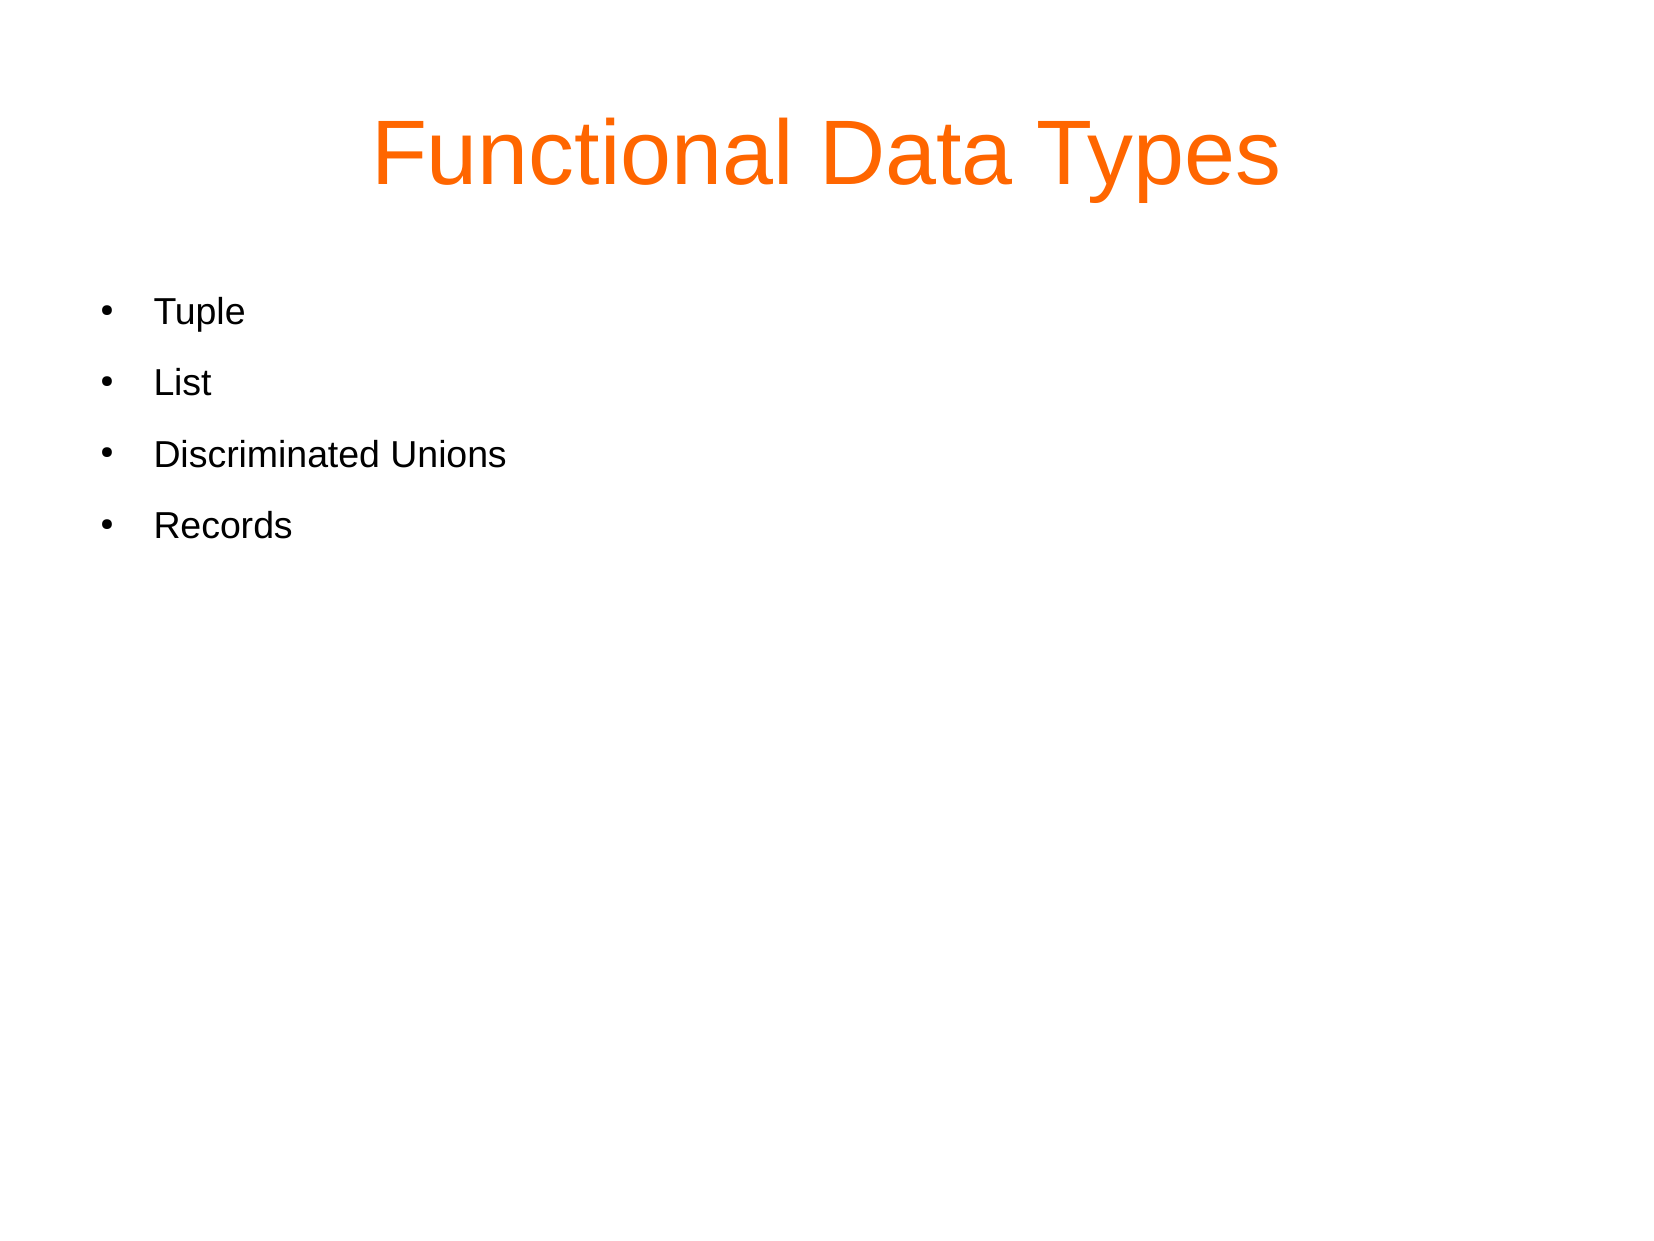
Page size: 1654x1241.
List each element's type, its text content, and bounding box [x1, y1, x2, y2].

title Functional Data Types [82, 49, 1571, 257]
list Tuple List Discriminated Unions Records [82, 290, 1571, 1010]
